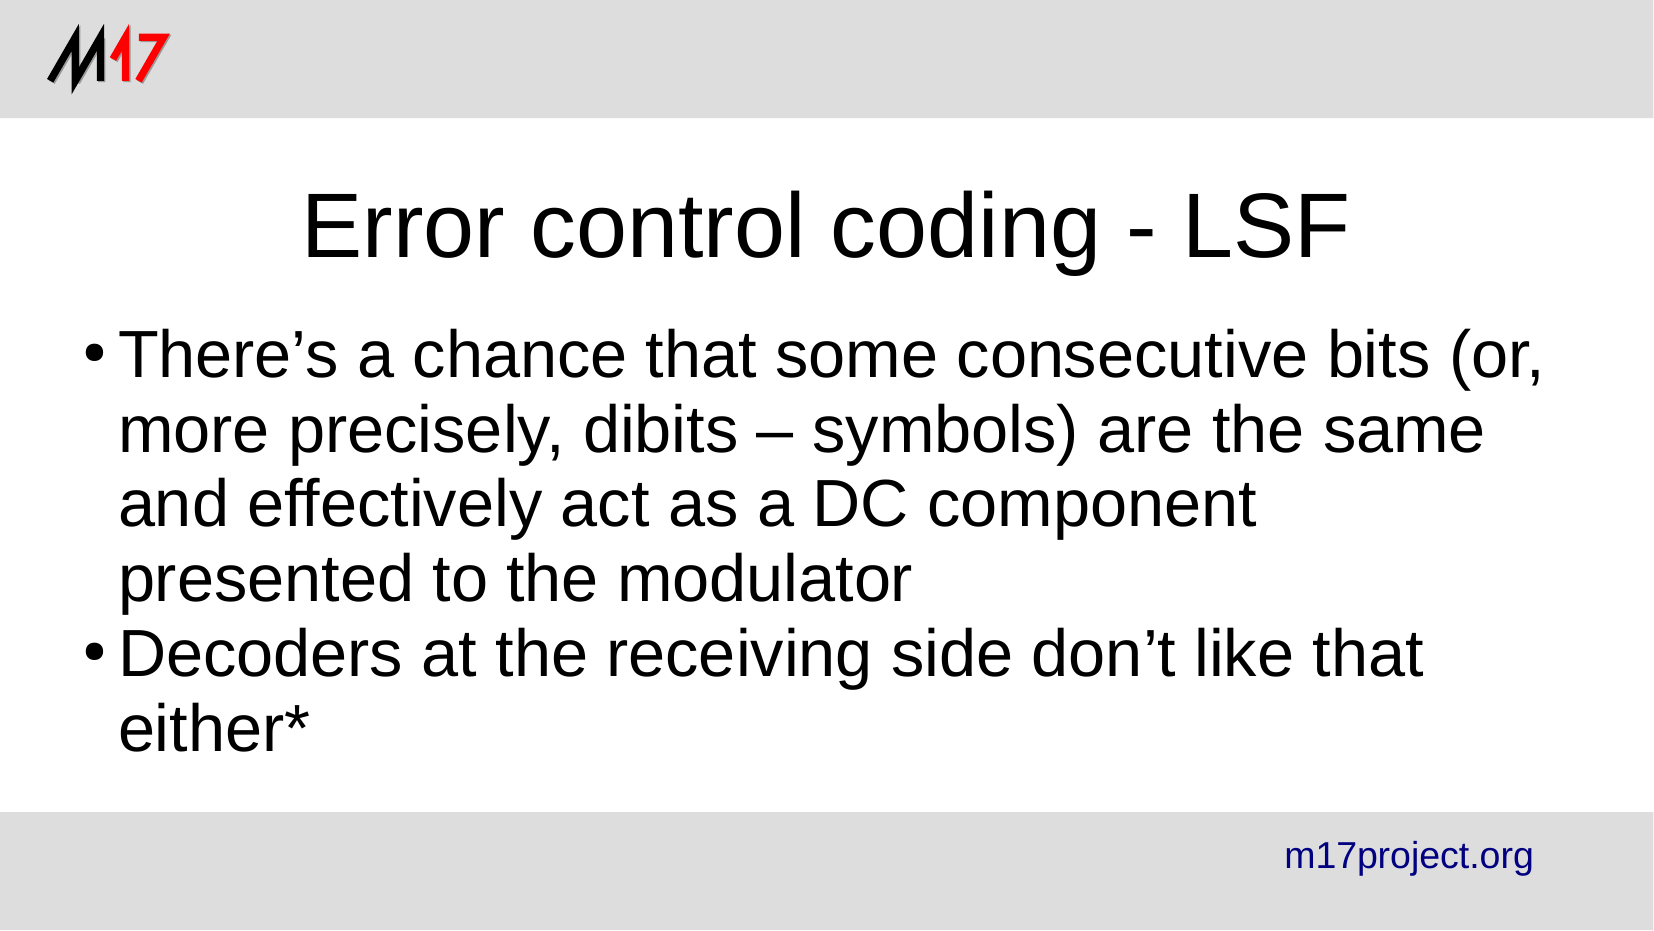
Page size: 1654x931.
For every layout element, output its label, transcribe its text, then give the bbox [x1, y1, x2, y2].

text_box m17project.org [1269, 826, 1654, 897]
picture [39, 16, 178, 102]
title Error control coding - LSF [82, 147, 1571, 303]
text_box [0, 0, 1654, 119]
subtitle There’s a chance that some consecutive bits (or, more precisely, dibits – symbols) are the same and effectively act as a DC component presented to the modulator Decoders at the receiving side don’t like that either* [82, 316, 1571, 812]
text_box [0, 812, 1654, 931]
